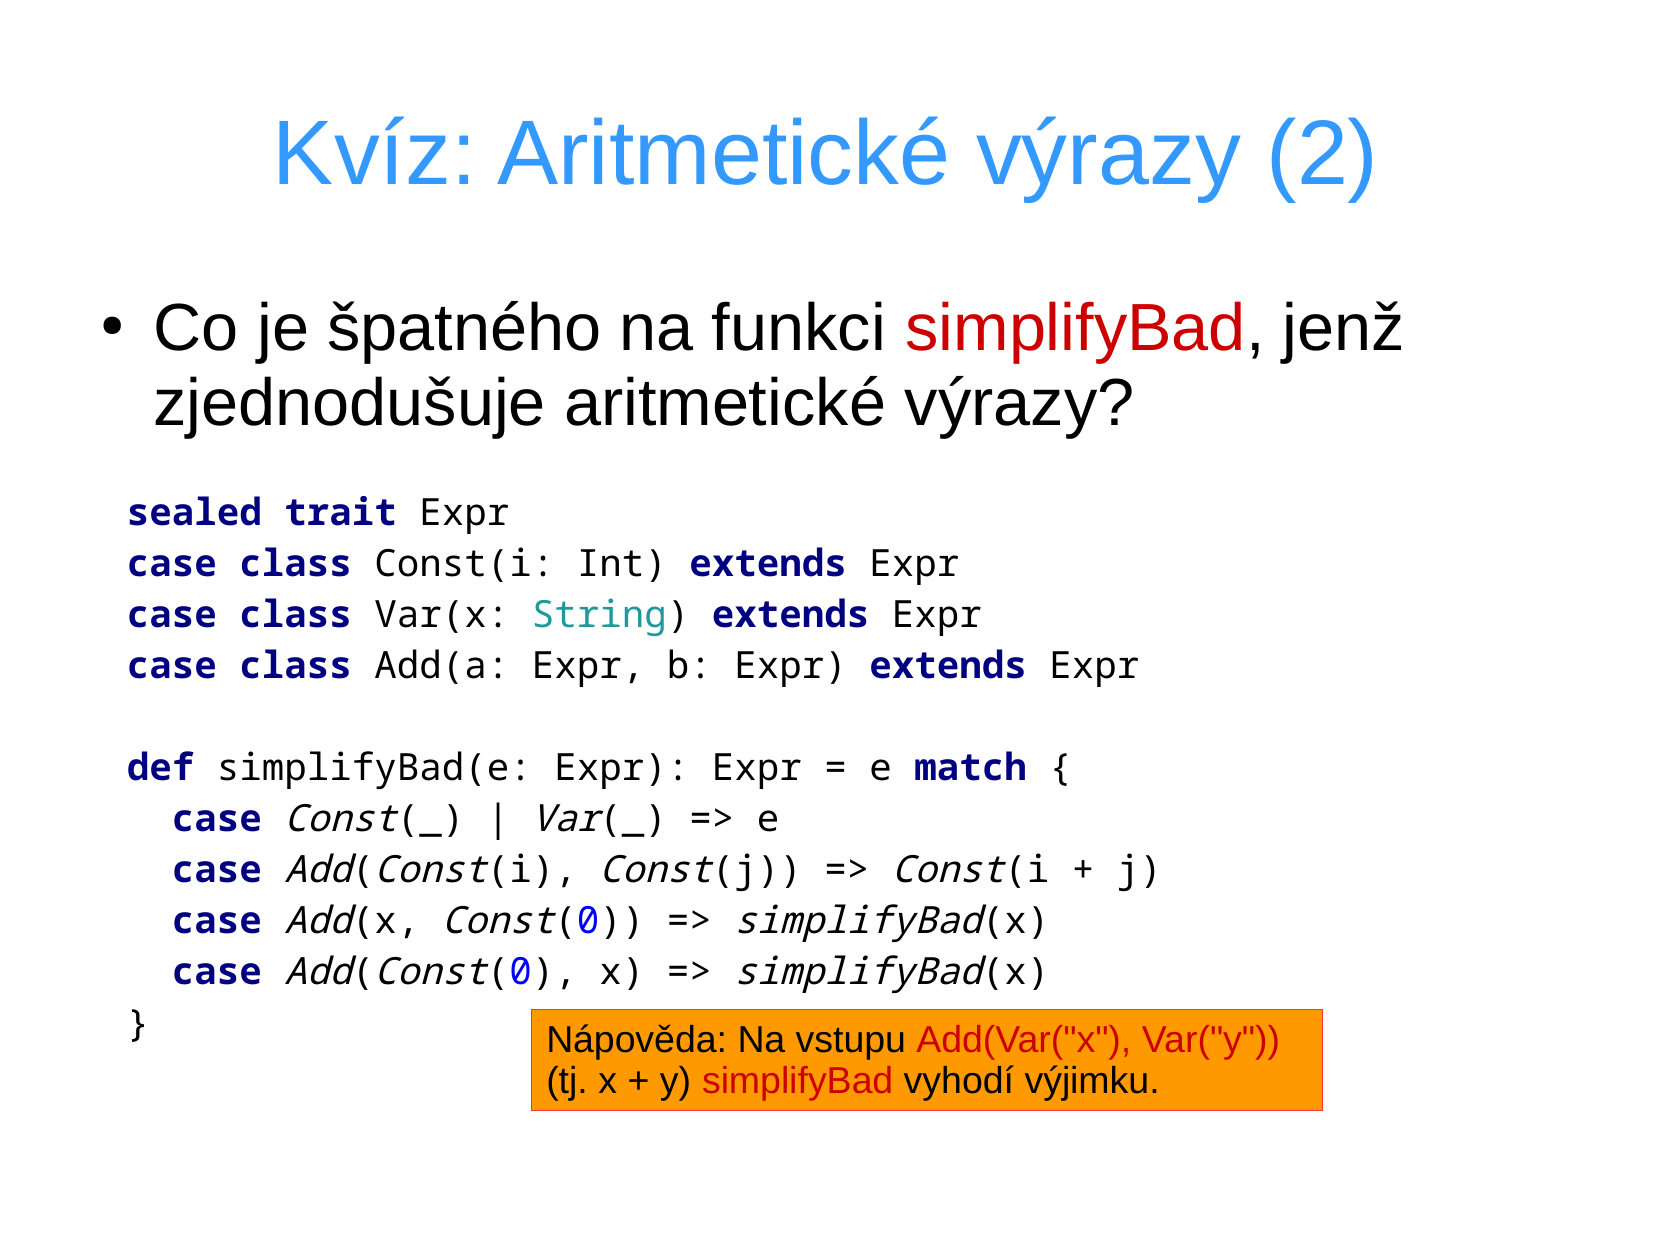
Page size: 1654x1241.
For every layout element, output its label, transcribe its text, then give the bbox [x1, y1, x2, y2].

title Kvíz: Aritmetické výrazy (2) [82, 49, 1571, 257]
text_box Nápověda: Na vstupu Add(Var("x"), Var("y")) (tj. x + y) simplifyBad vyhodí výjimku. [531, 1009, 1323, 1111]
text_box sealed trait Expr case class Const(i: Int) extends Expr case class Var(x: String) extends Expr case class Add(a: Expr, b: Expr) extends Expr def simplifyBad(e: Expr): Expr = e match { case Const(_) | Var(_) => e case Add(Const(i), Const(j)) => Const(i + j) case Add(x, Const(0)) => simplifyBad(x) case Add(Const(0), x) => simplifyBad(x) } [112, 478, 1436, 978]
list Co je špatného na funkci simplifyBad, jenž zjednodušuje aritmetické výrazy? [82, 290, 1571, 1010]
